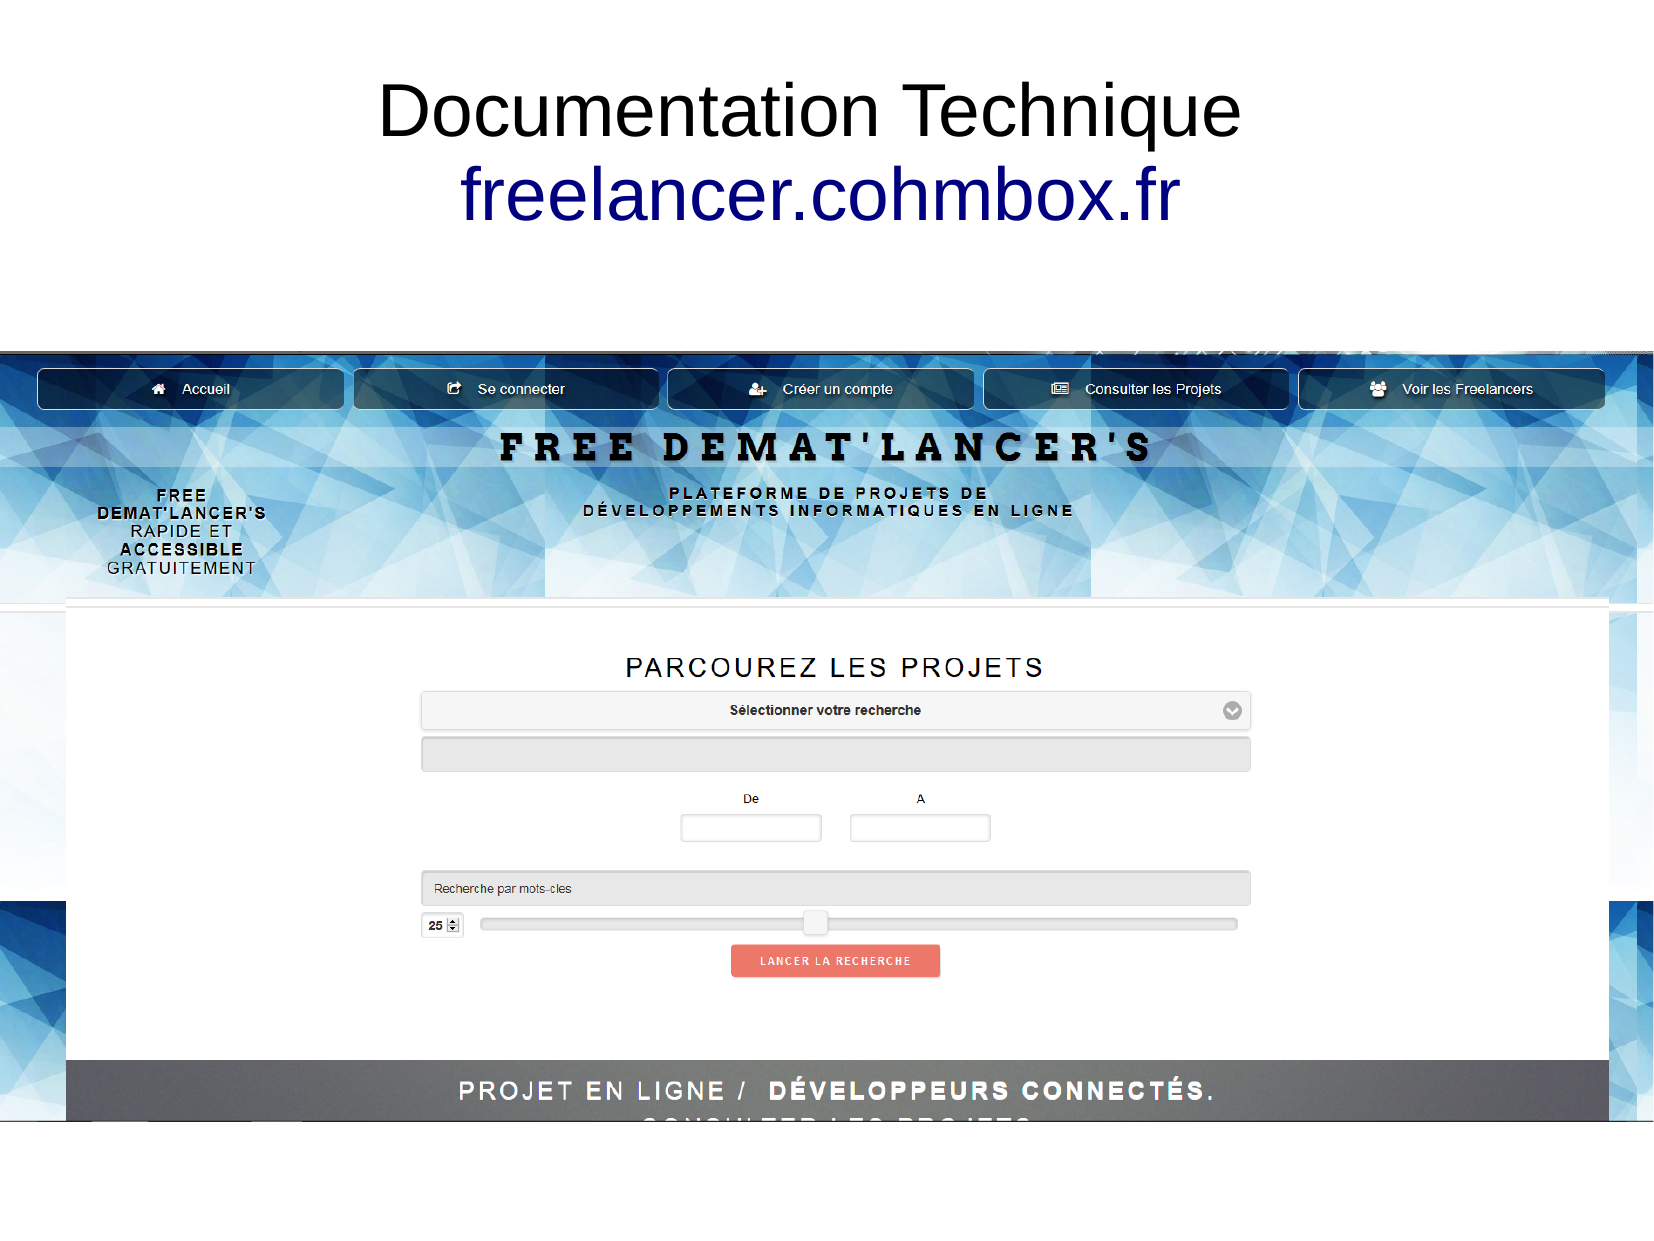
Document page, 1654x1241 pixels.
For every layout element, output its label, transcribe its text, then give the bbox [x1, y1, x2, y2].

title Documentation Technique freelancer.cohmbox.fr [76, 49, 1565, 257]
picture [0, 351, 1654, 1123]
